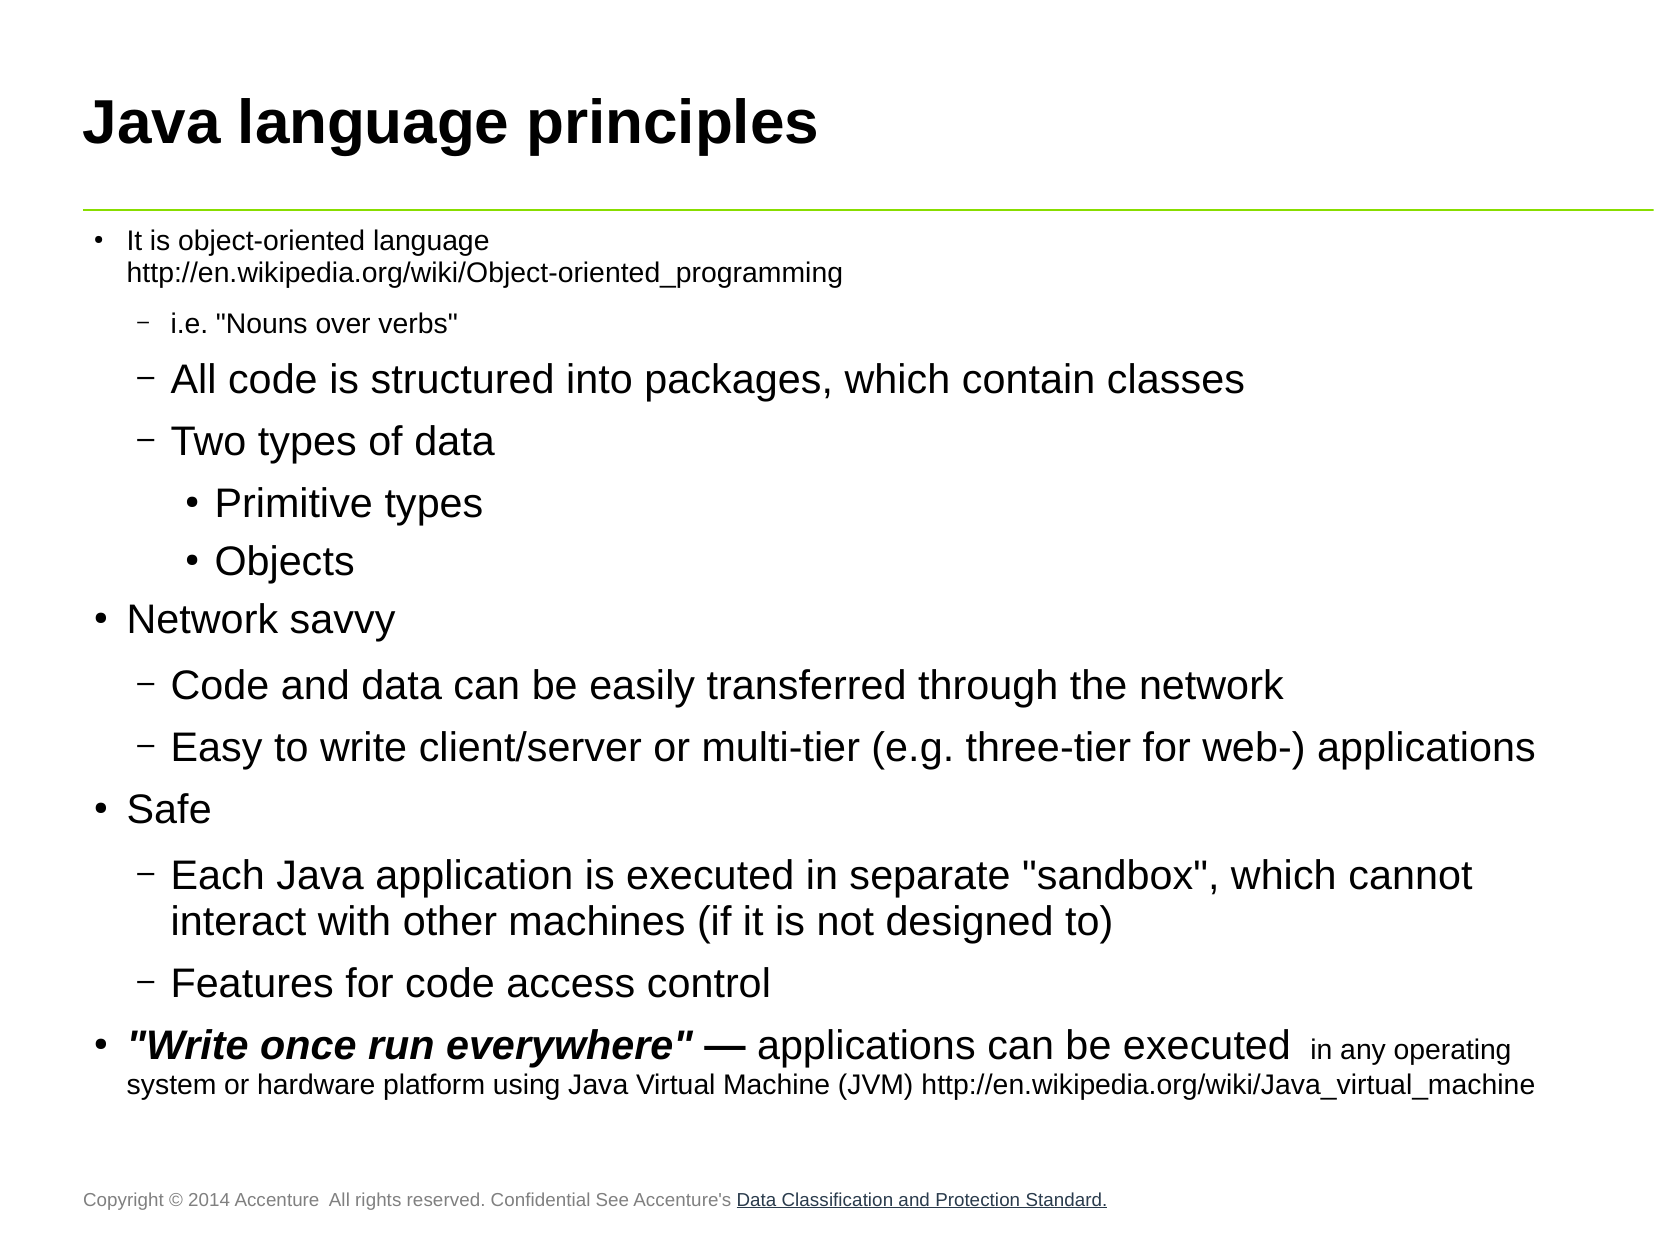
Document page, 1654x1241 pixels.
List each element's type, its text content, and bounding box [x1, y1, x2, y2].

list It is object-oriented language http://en.wikipedia.org/wiki/Object-oriented_programming i.e. "Nouns over verbs" All code is structured into packages, which contain classes Two types of data Primitive types Objects Network savvy Code and data can be easily transferred through the network Easy to write client/server or multi-tier (e.g. three-tier for web-) applications Safe Each Java application is executed in separate "sandbox", which cannot interact with other machines (if it is not designed to) Features for code access control "Write once run everywhere" — applications can be executed in any operating system or hardware platform using Java Virtual Machine (JVM) http://en.wikipedia.org/wiki/Java_virtual_machine [82, 225, 1538, 1186]
title Java language principles [82, 49, 1571, 196]
